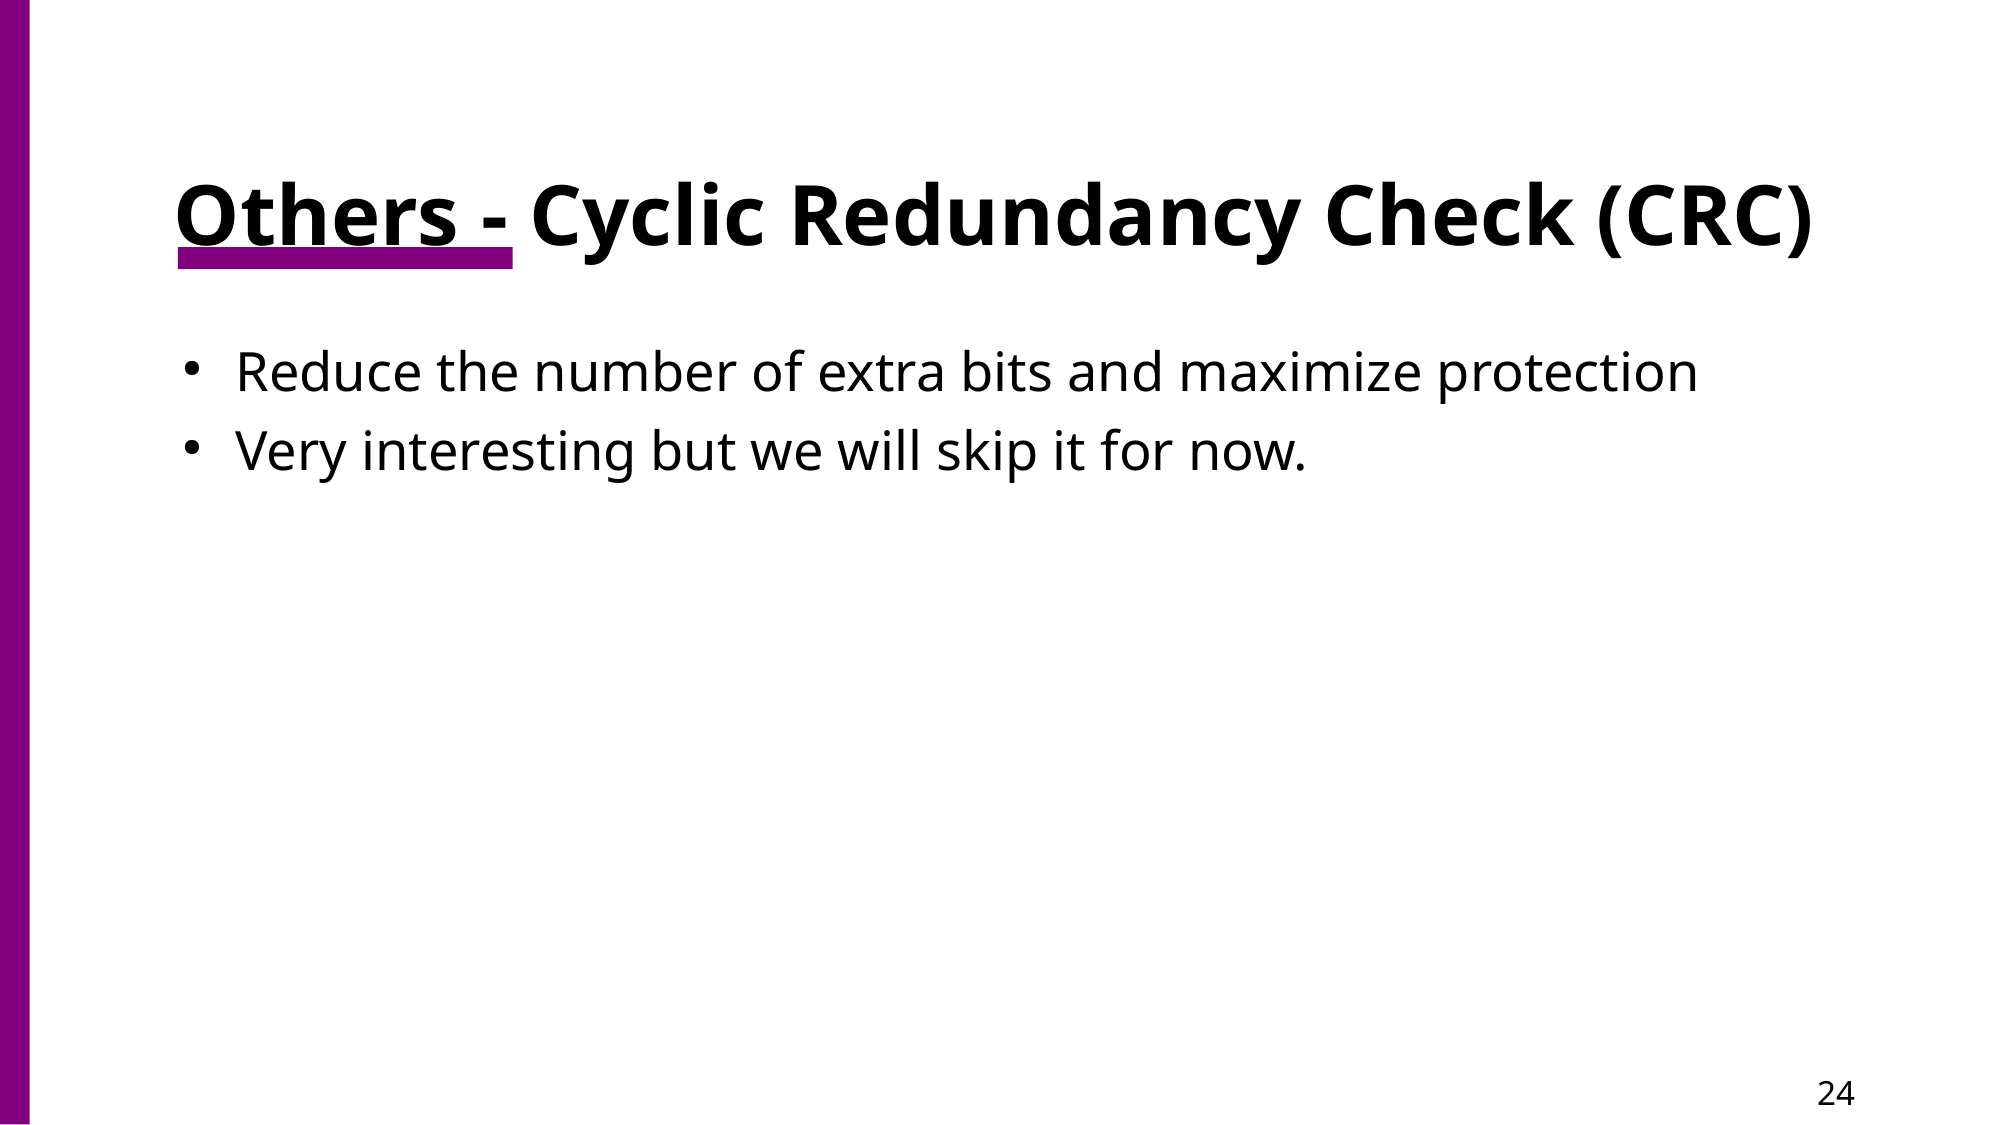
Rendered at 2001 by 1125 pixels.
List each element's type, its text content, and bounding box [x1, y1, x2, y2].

list Reduce the number of extra bits and maximize protection Very interesting but we will skip it for now. [149, 184, 1959, 1024]
title Others - Cyclic Redundancy Check (CRC) [123, 35, 1936, 271]
